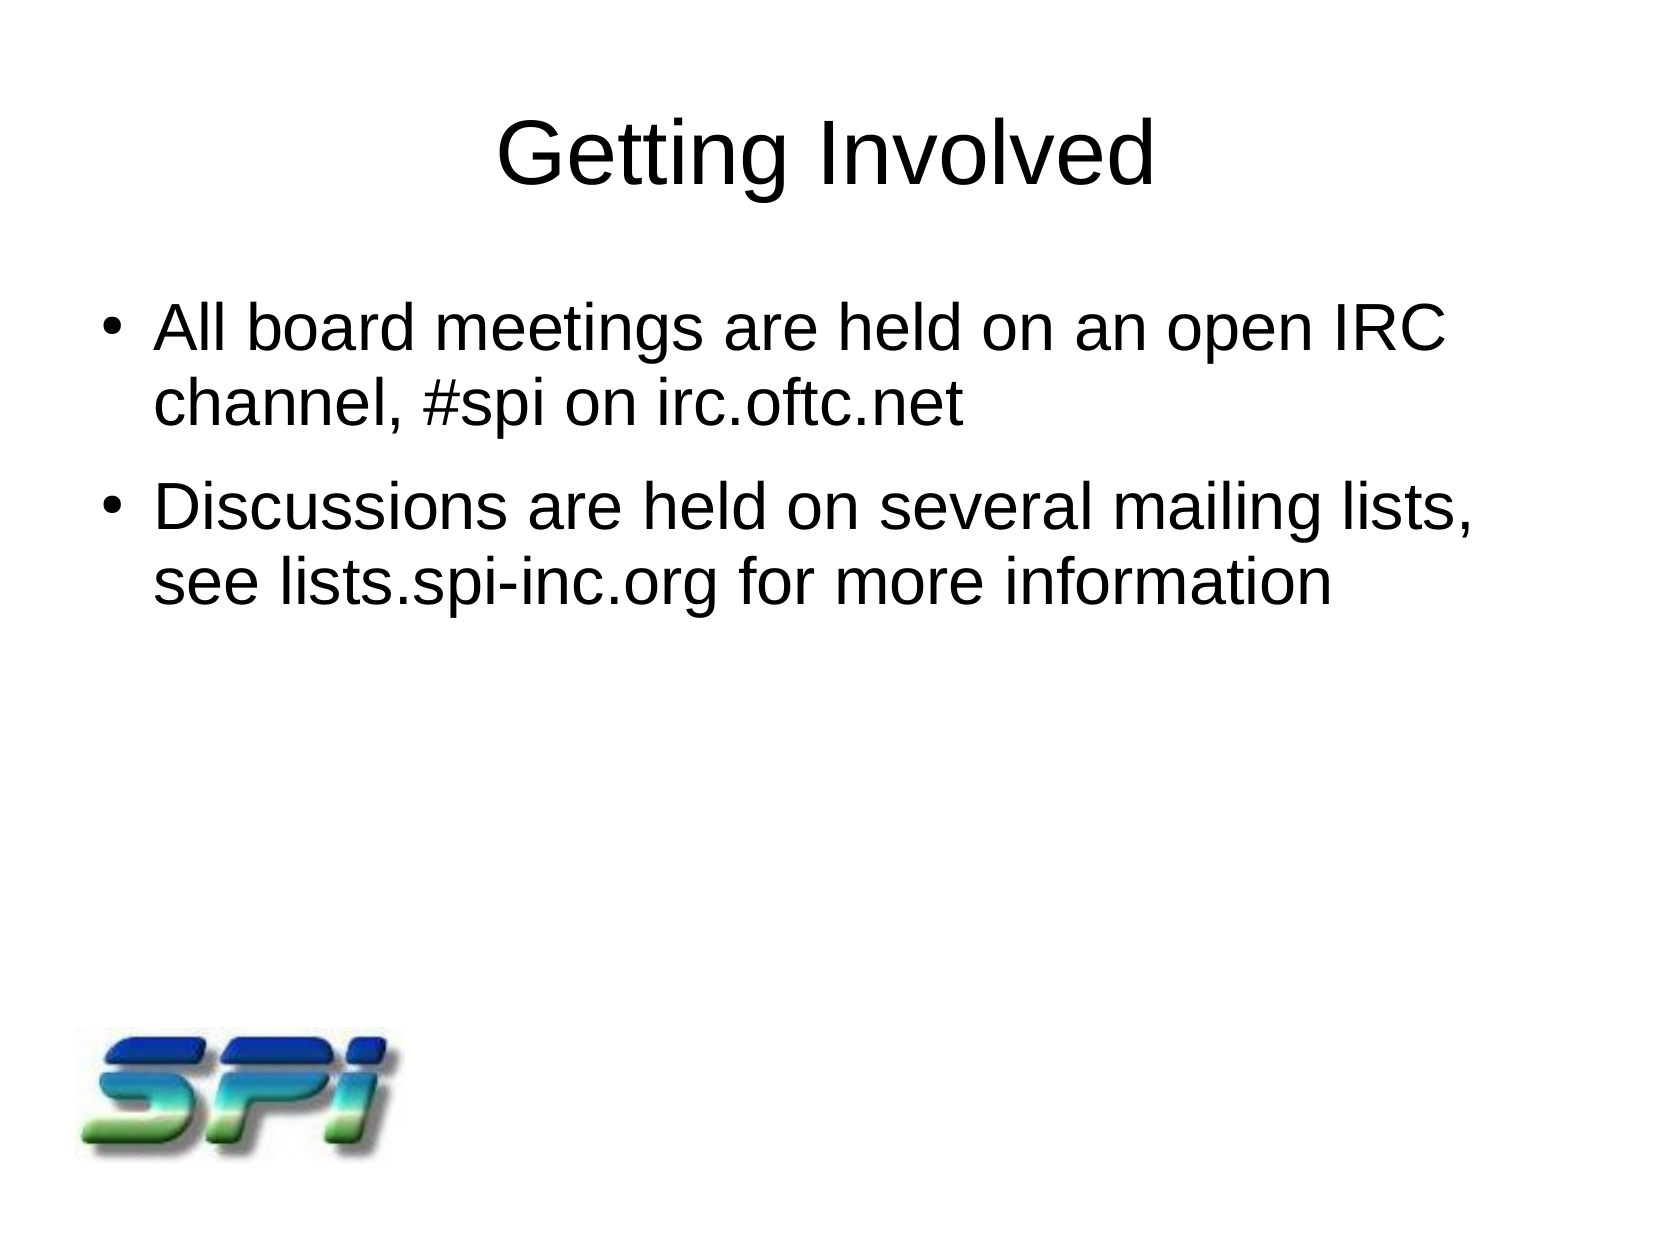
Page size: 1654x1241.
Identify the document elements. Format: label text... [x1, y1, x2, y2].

title Getting Involved [82, 56, 1571, 250]
picture [75, 1027, 405, 1163]
list All board meetings are held on an open IRC channel, #spi on irc.oftc.net Discussions are held on several mailing lists, see lists.spi-inc.org for more information [82, 290, 1571, 1094]
